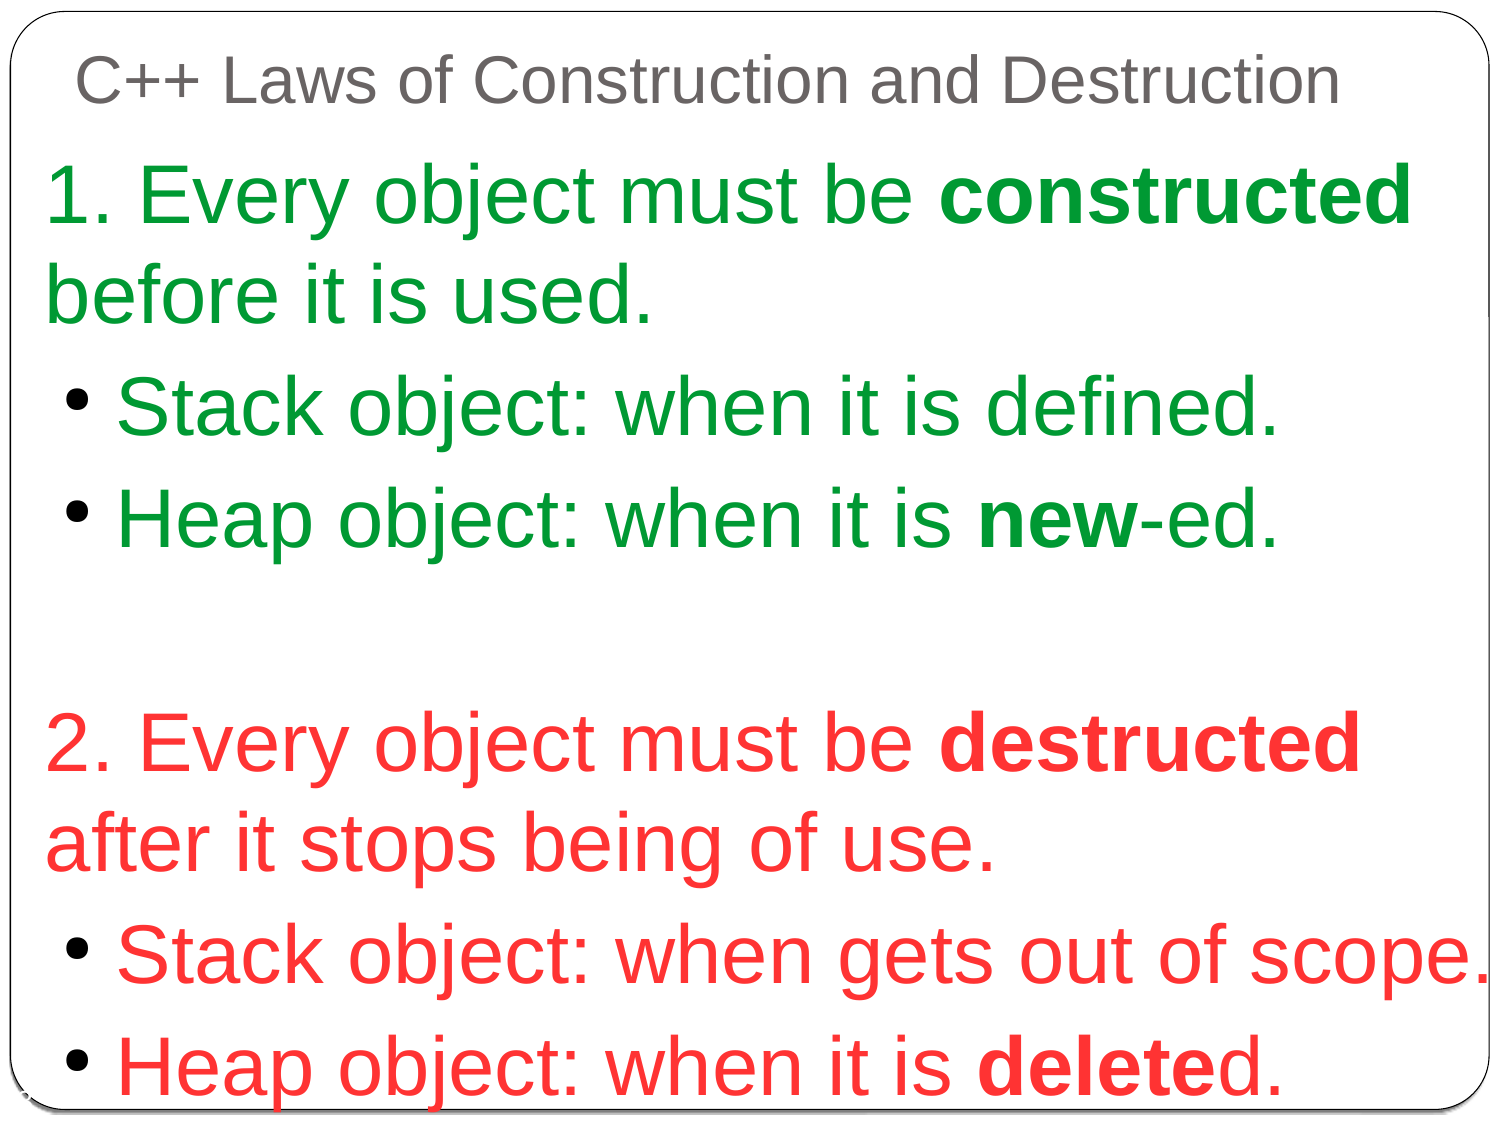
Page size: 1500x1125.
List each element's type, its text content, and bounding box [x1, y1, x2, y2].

list 1. Every object must be constructed before it is used. Stack object: when it is defined. Heap object: when it is new-ed. 2. Every object must be destructed after it stops being of use. Stack object: when gets out of scope. Heap object: when it is deleted. [30, 132, 1500, 1096]
slide_number <number> [0, 1074, 50, 1125]
title C++ Laws of Construction and Destruction [60, 27, 1456, 132]
